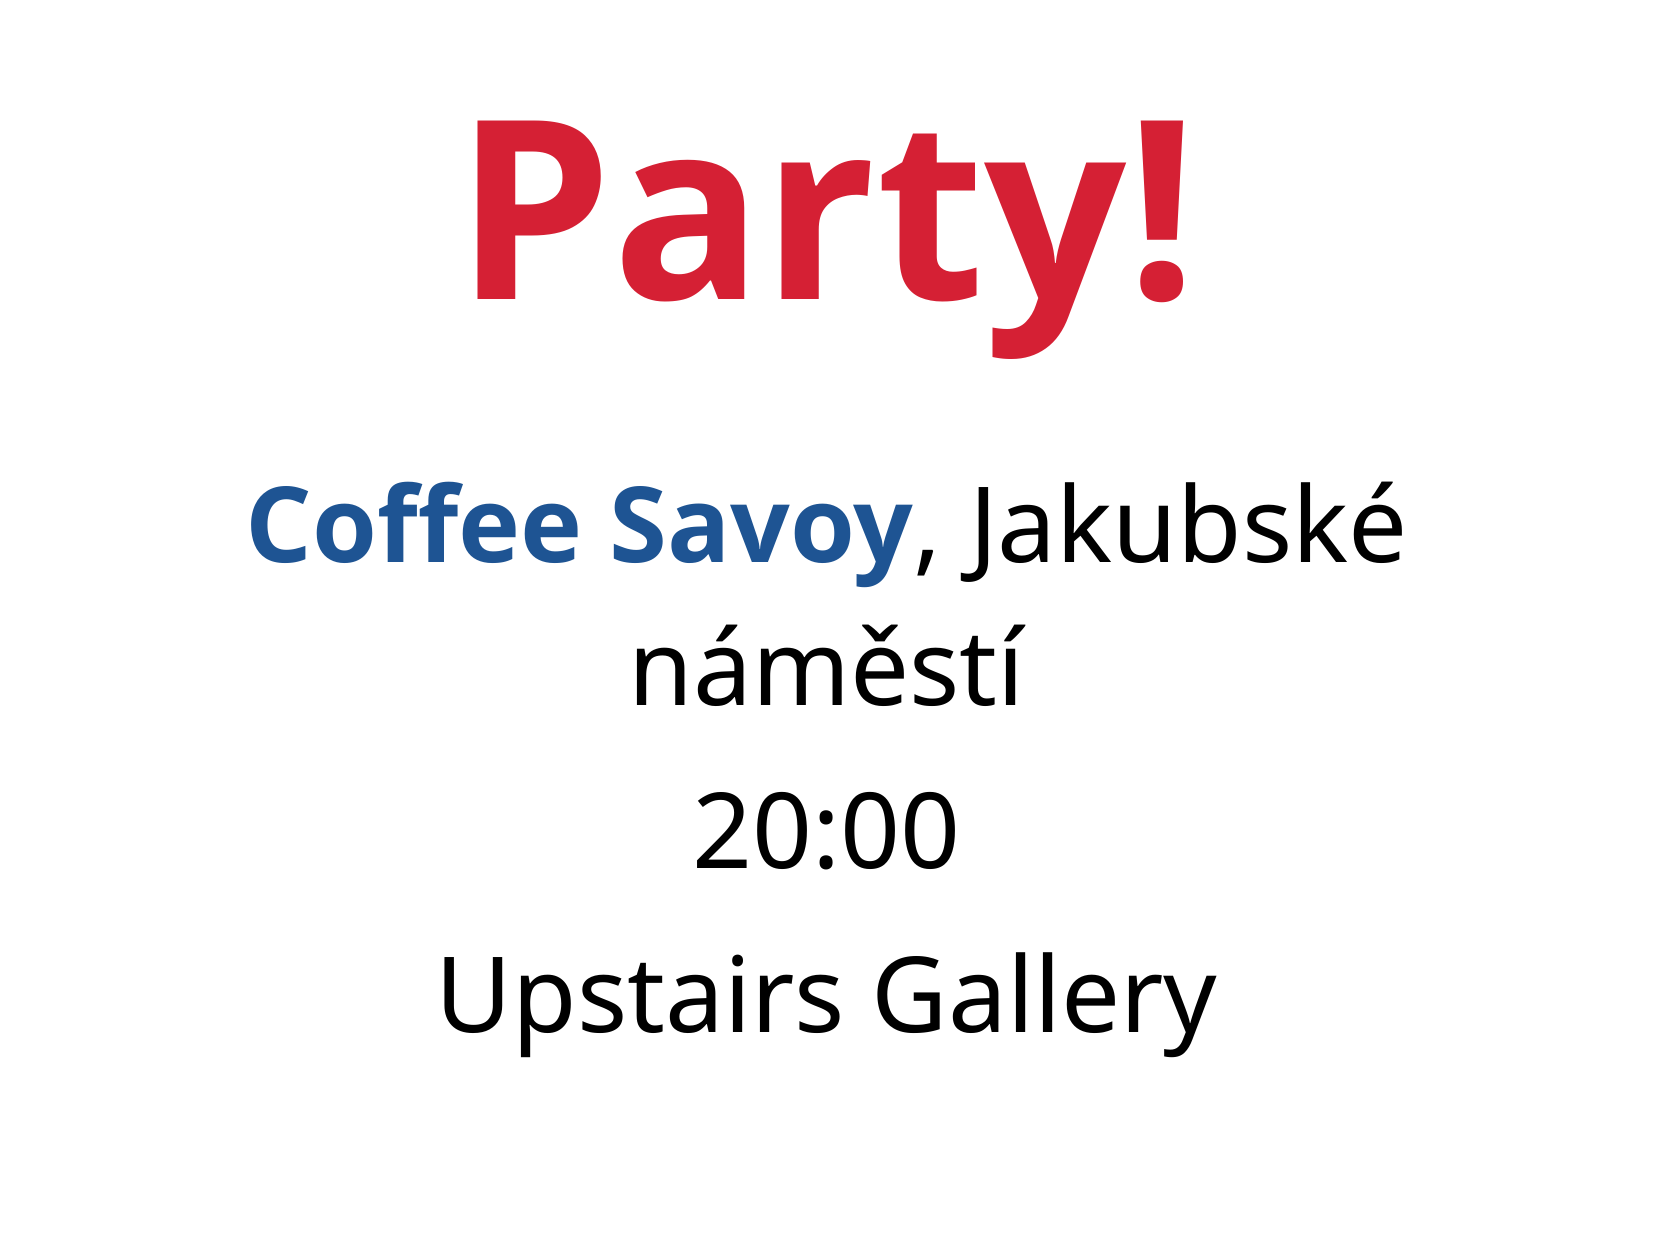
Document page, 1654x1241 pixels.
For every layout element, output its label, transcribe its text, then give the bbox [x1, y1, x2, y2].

title Party! [82, 45, 1571, 361]
list Coffee Savoy, Jakubské náměstí 20:00 Upstairs Gallery [82, 450, 1571, 1070]
